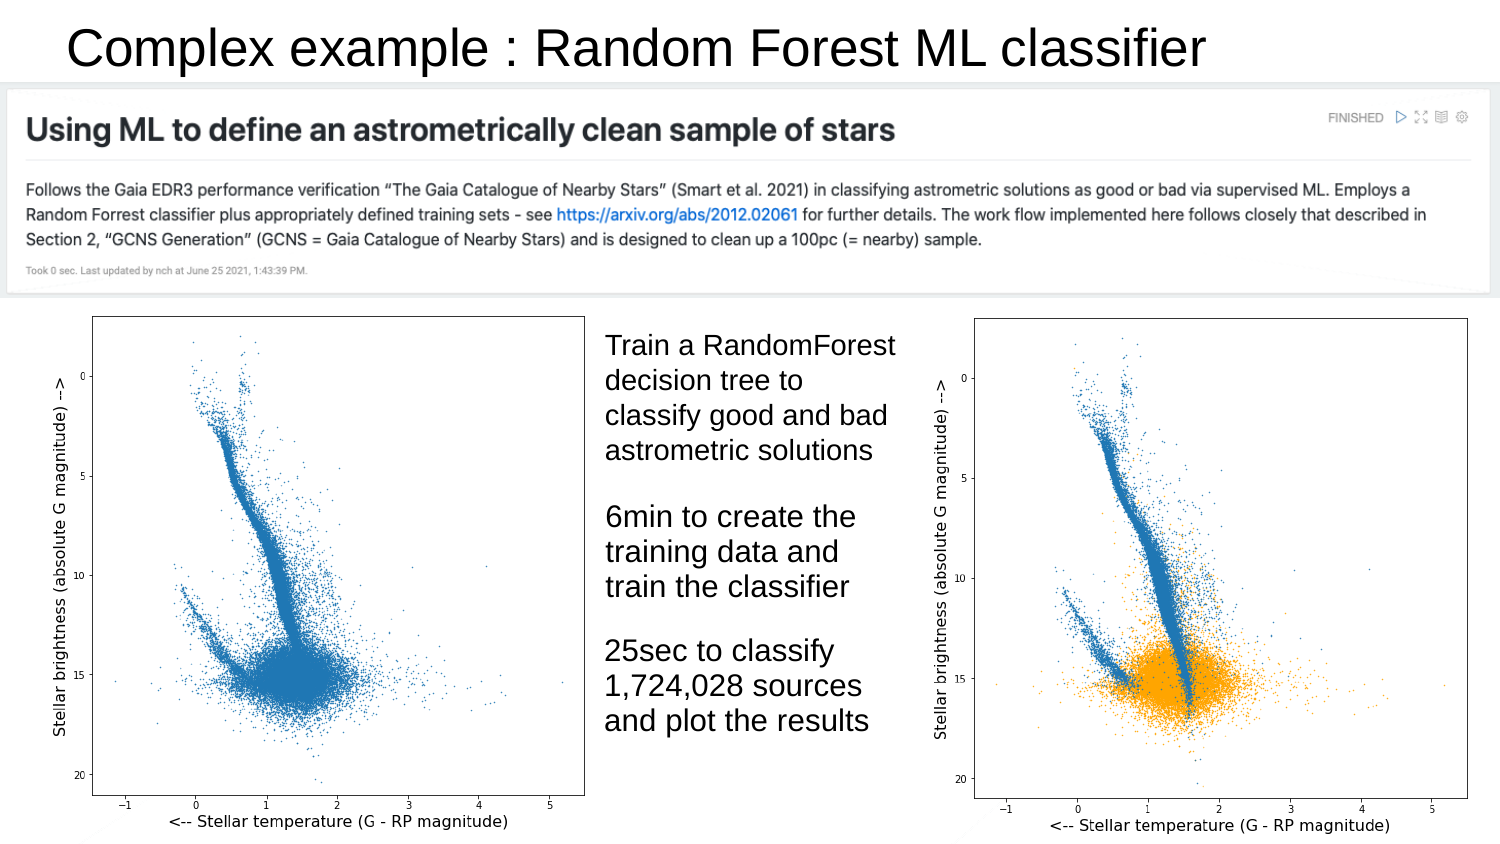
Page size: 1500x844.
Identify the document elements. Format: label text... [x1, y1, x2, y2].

text_box 6min to create the training data and train the classifier [590, 492, 922, 612]
text_box 25sec to classify 1,724,028 sources and plot the results [589, 625, 922, 745]
picture [0, 82, 1500, 298]
picture [921, 306, 1487, 844]
text_box Train a RandomForest decision tree to classify good and bad astrometric solutions [589, 311, 916, 482]
title Complex example : Random Forest ML classifier [51, 0, 1449, 82]
picture [37, 306, 613, 844]
